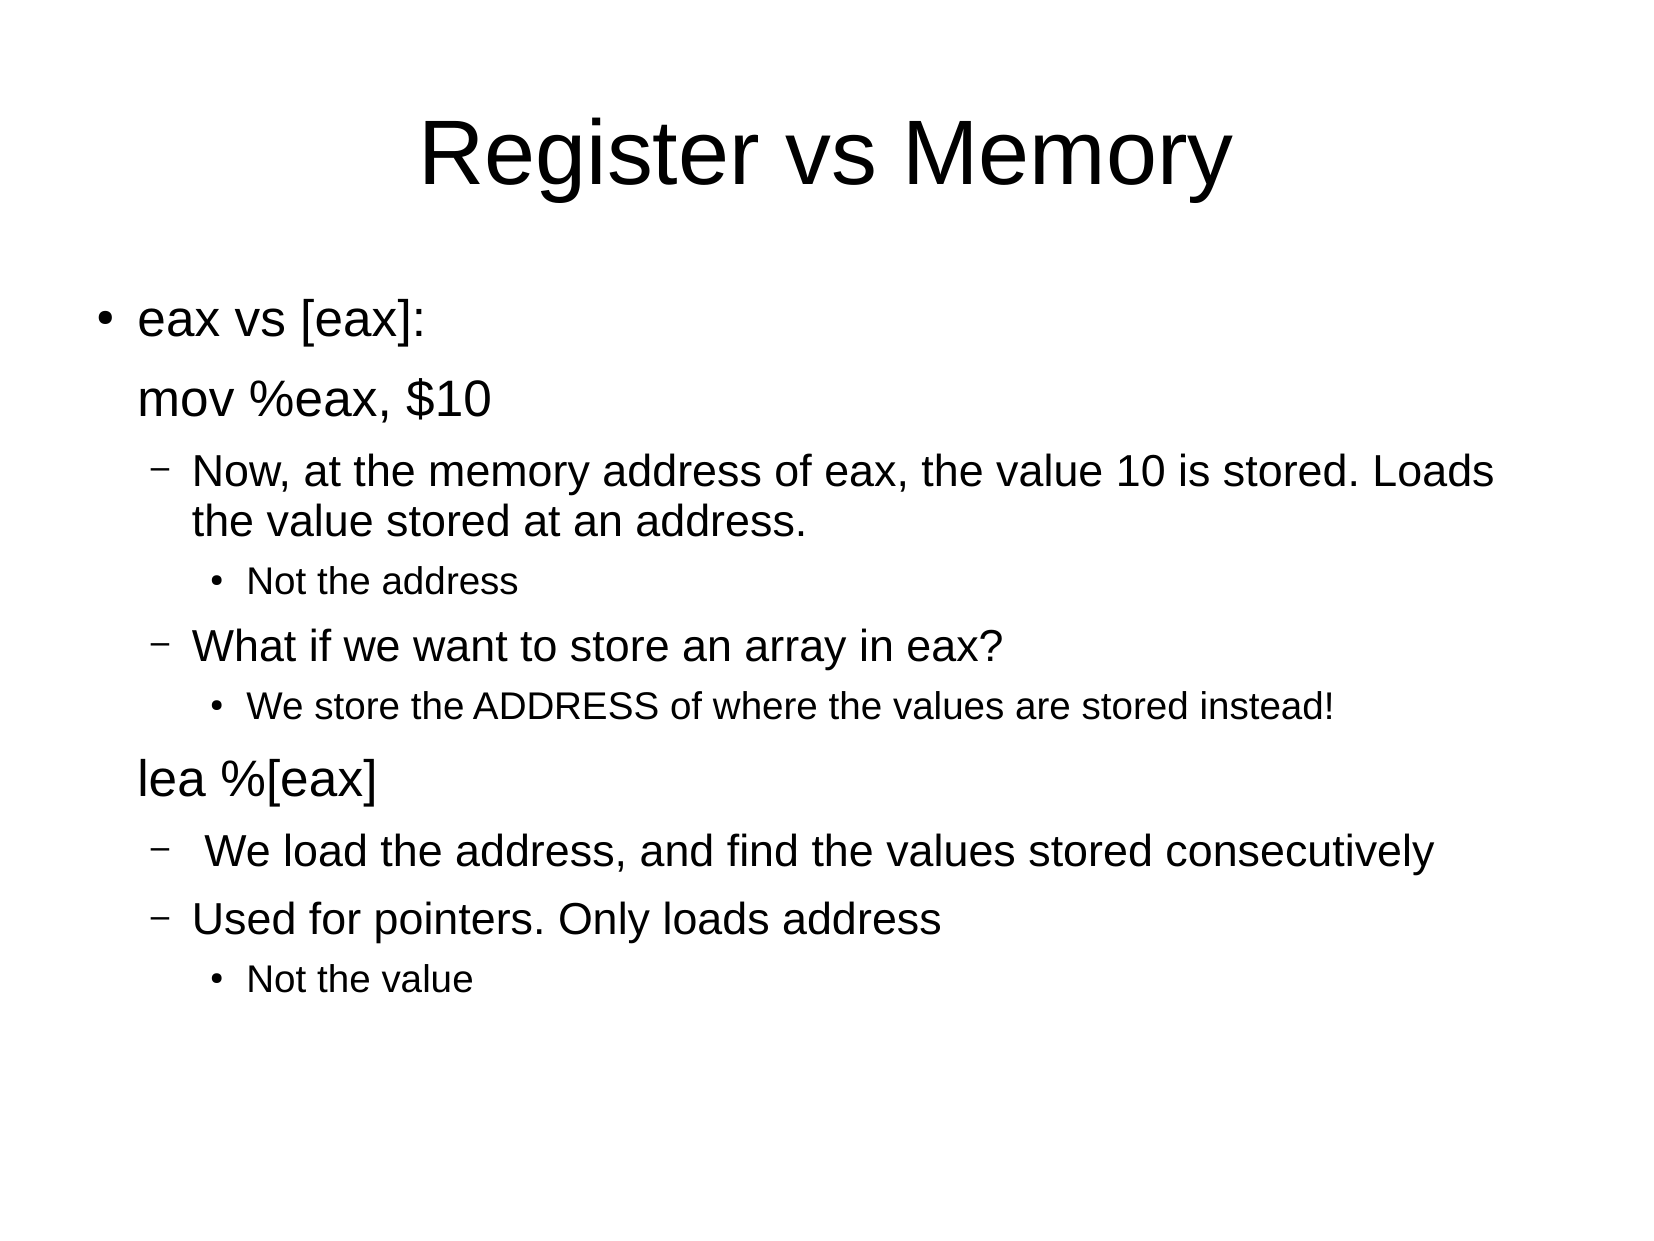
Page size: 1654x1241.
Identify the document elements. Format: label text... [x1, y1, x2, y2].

title Register vs Memory [82, 49, 1571, 257]
list eax vs [eax]: mov %eax, $10 Now, at the memory address of eax, the value 10 is stored. Loads the value stored at an address. Not the address What if we want to store an array in eax? We store the ADDRESS of where the values are stored instead! lea %[eax] We load the address, and find the values stored consecutively Used for pointers. Only loads address Not the value [82, 290, 1571, 1010]
